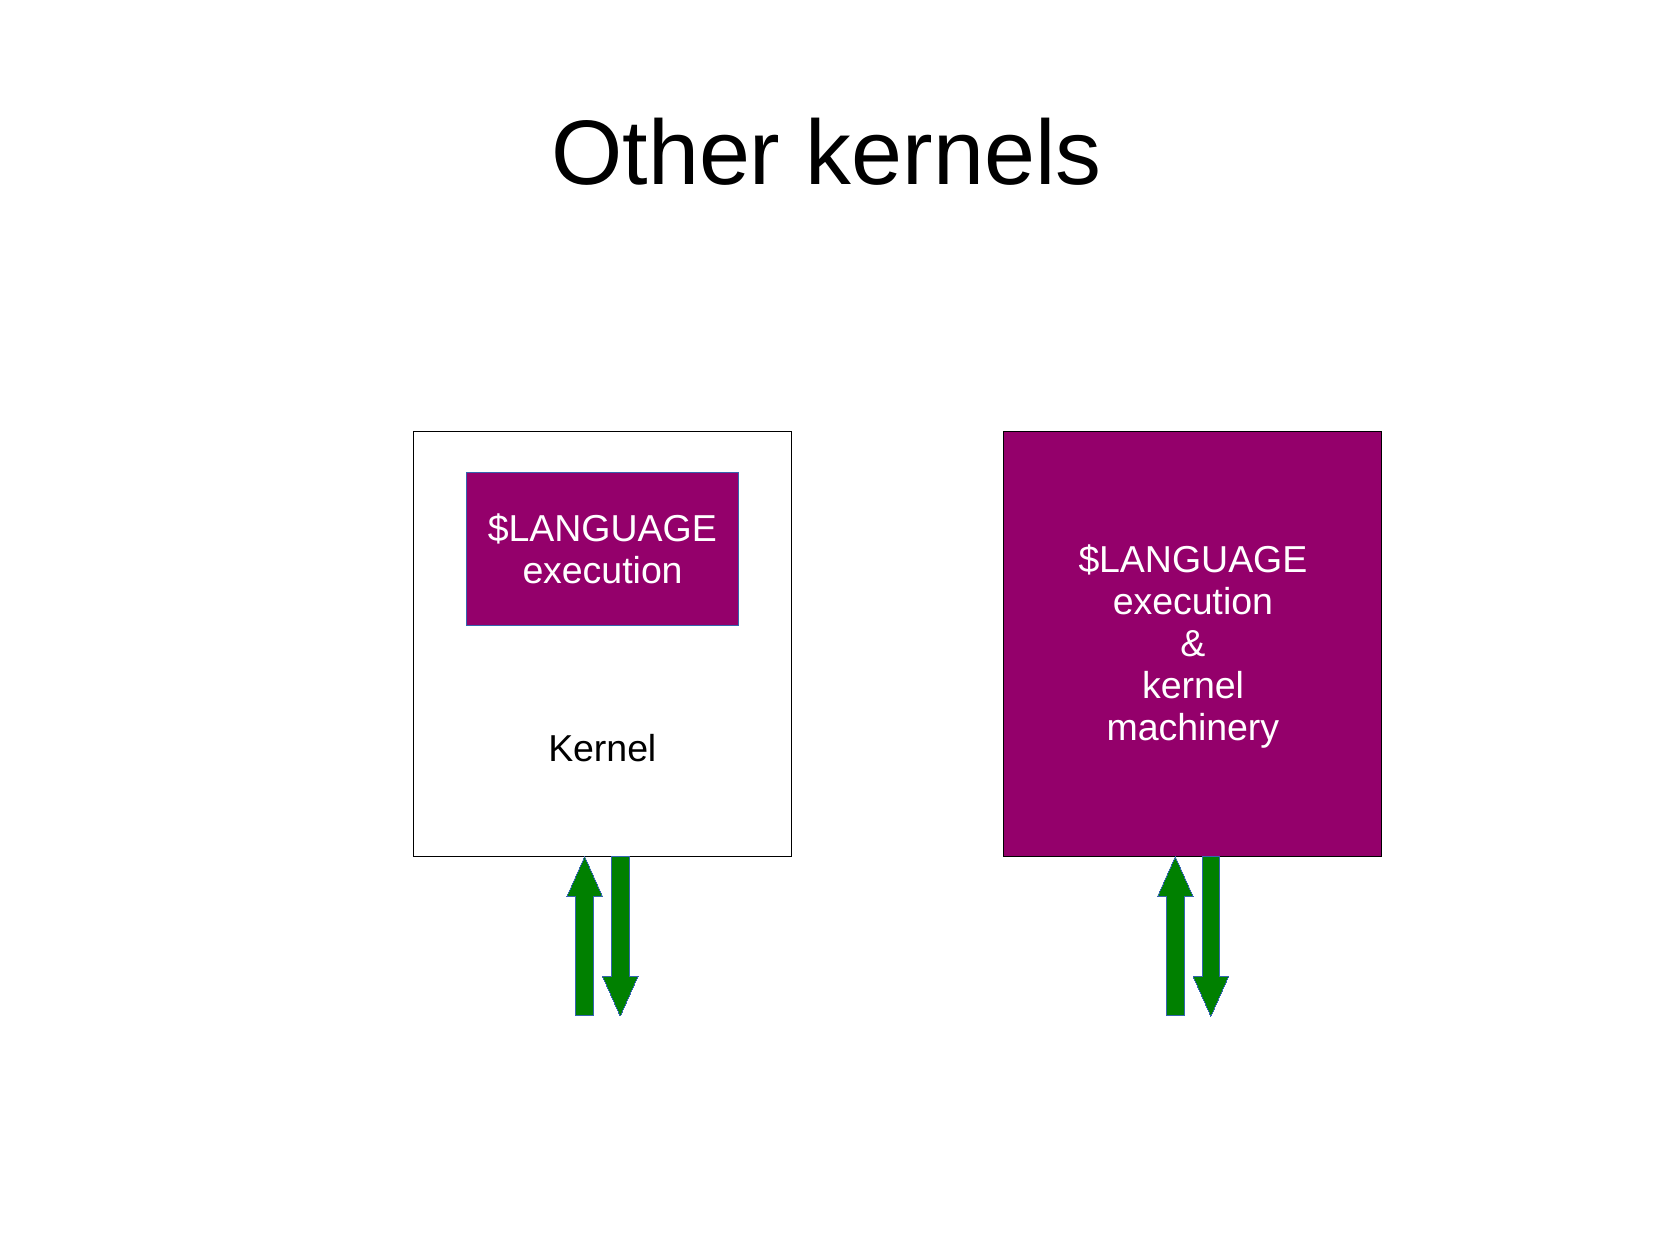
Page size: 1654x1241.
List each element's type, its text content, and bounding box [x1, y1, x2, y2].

text_box Kernel [413, 431, 792, 857]
text_box [1193, 856, 1229, 1017]
text_box [602, 856, 639, 1016]
text_box $LANGUAGE execution & kernel machinery [1003, 431, 1382, 857]
title Other kernels [82, 49, 1571, 257]
text_box [566, 856, 603, 1016]
text_box [1157, 856, 1194, 1016]
text_box $LANGUAGE execution [466, 472, 739, 626]
